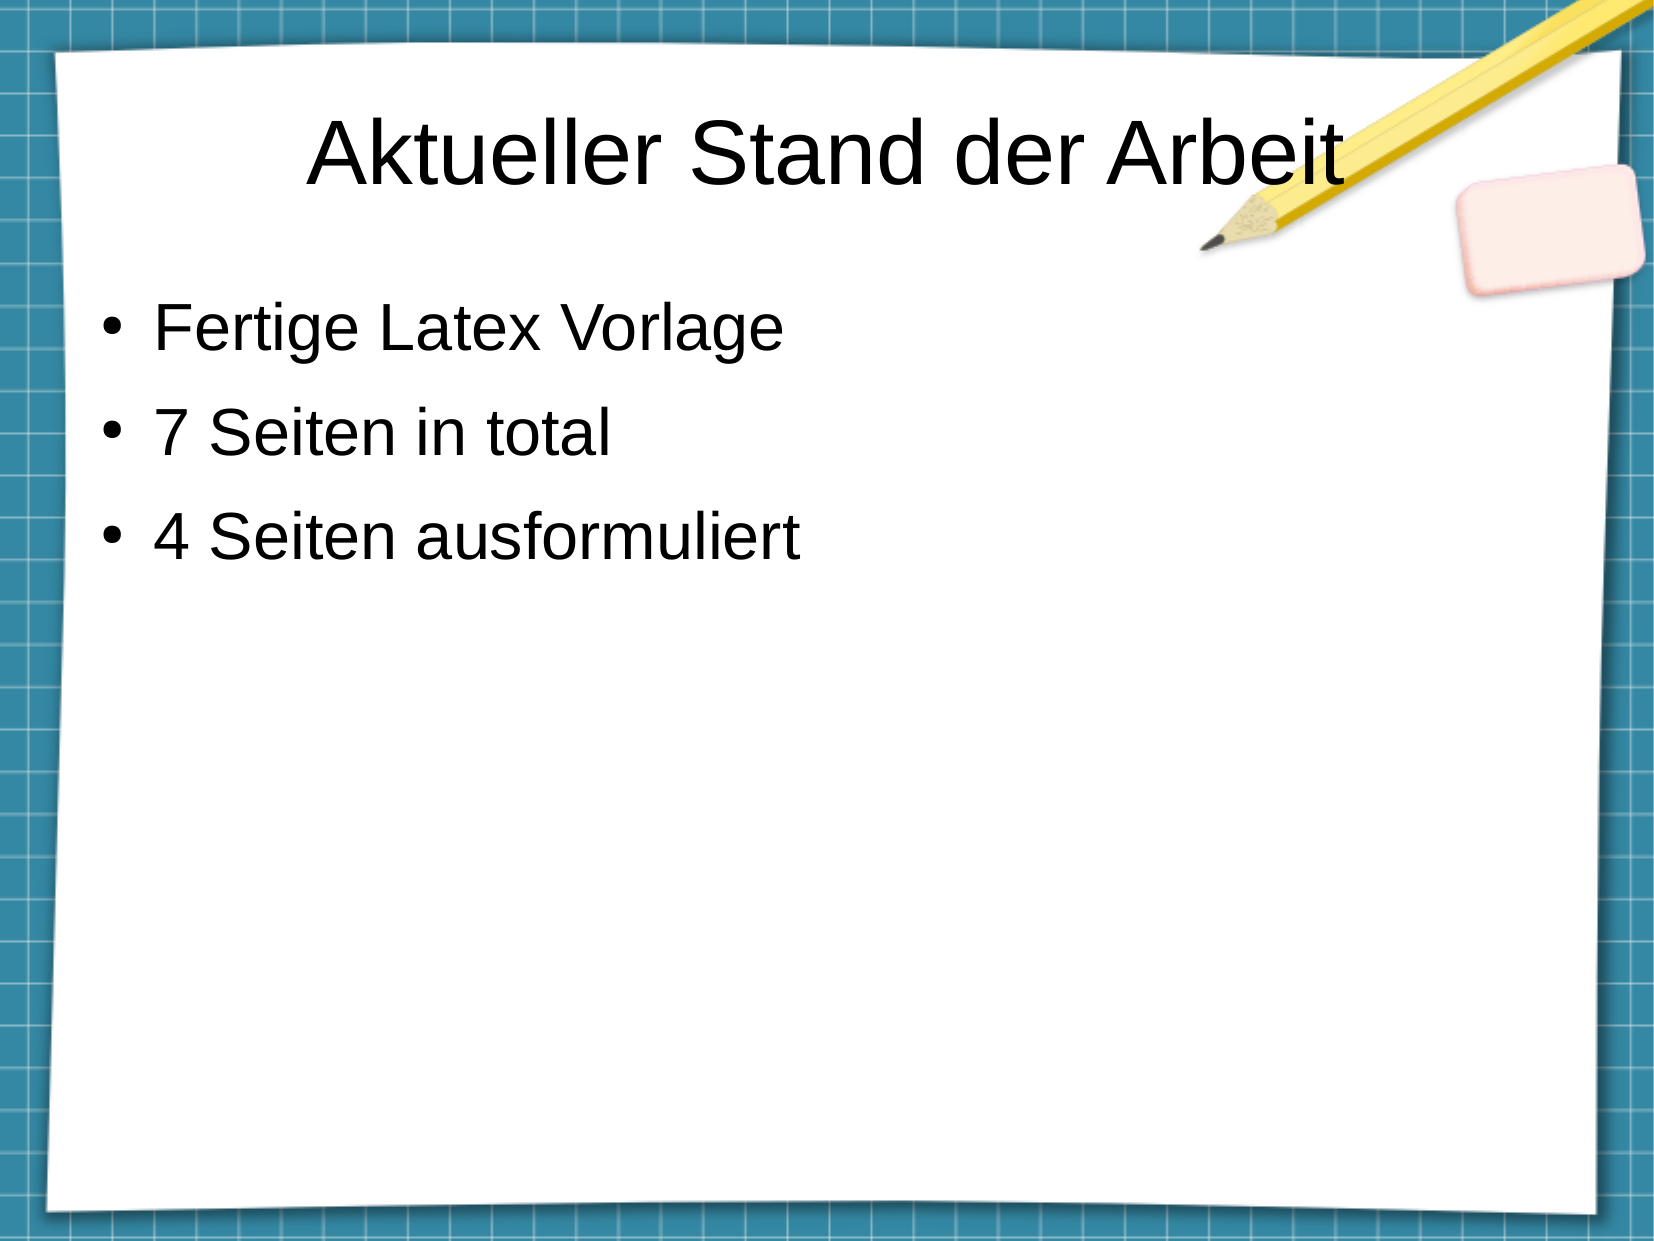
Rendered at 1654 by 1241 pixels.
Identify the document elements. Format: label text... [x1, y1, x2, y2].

list Fertige Latex Vorlage 7 Seiten in total 4 Seiten ausformuliert [82, 290, 1571, 1010]
picture [0, 0, 1654, 1241]
title Aktueller Stand der Arbeit [82, 49, 1571, 257]
